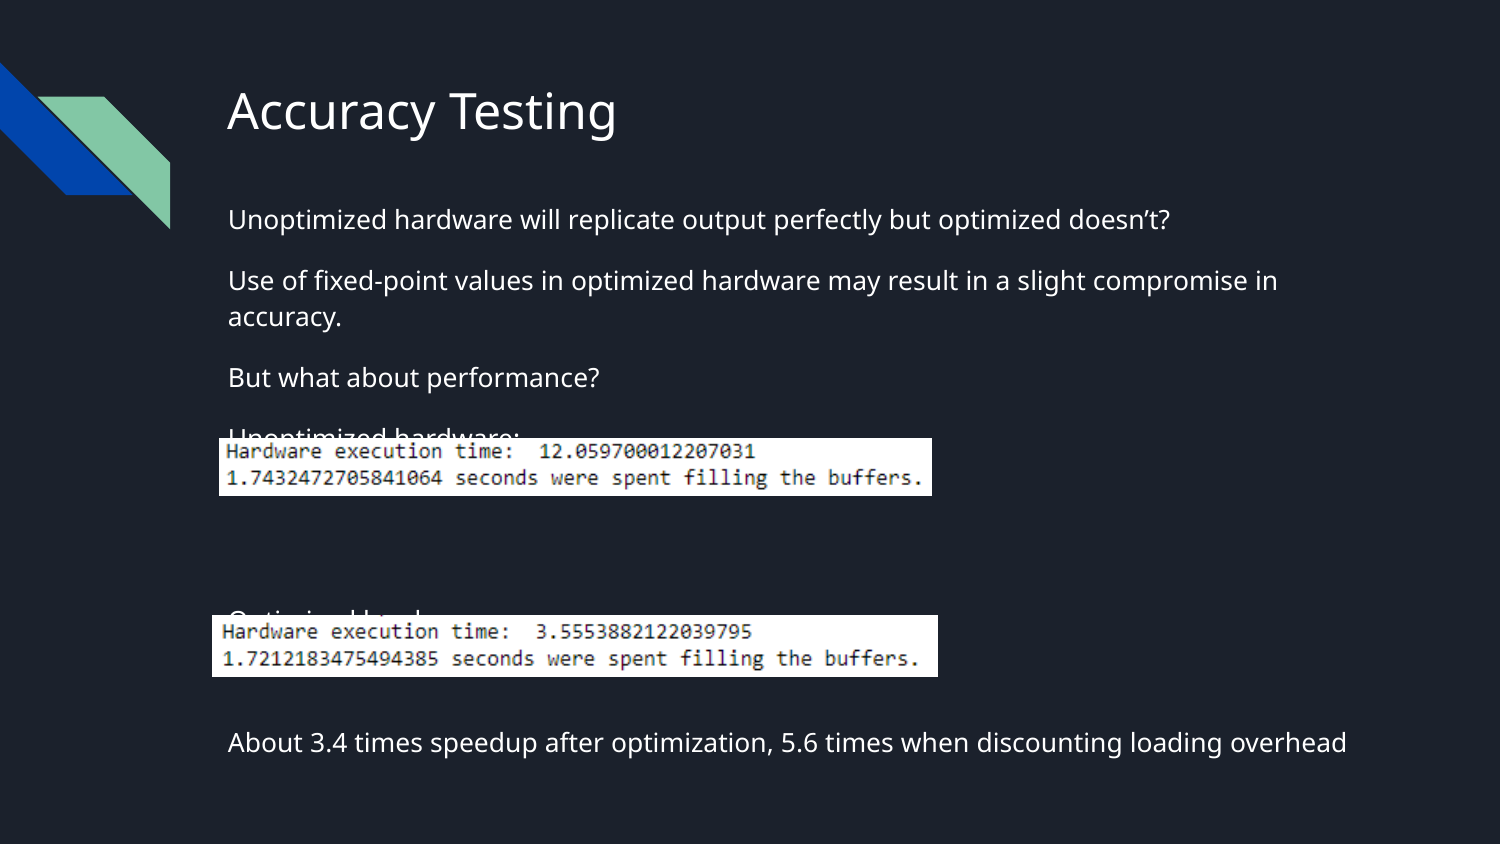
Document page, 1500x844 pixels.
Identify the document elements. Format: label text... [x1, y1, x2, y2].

title Accuracy Testing [212, 64, 1368, 156]
picture [219, 438, 932, 496]
picture [212, 615, 938, 677]
list Unoptimized hardware will replicate output perfectly but optimized doesn’t? Use of fixed-point values in optimized hardware may result in a slight compromise in accuracy. But what about performance? Unoptimized hardware: Optimized hardware: About 3.4 times speedup after optimization, 5.6 times when discounting loading overhead [212, 183, 1368, 809]
